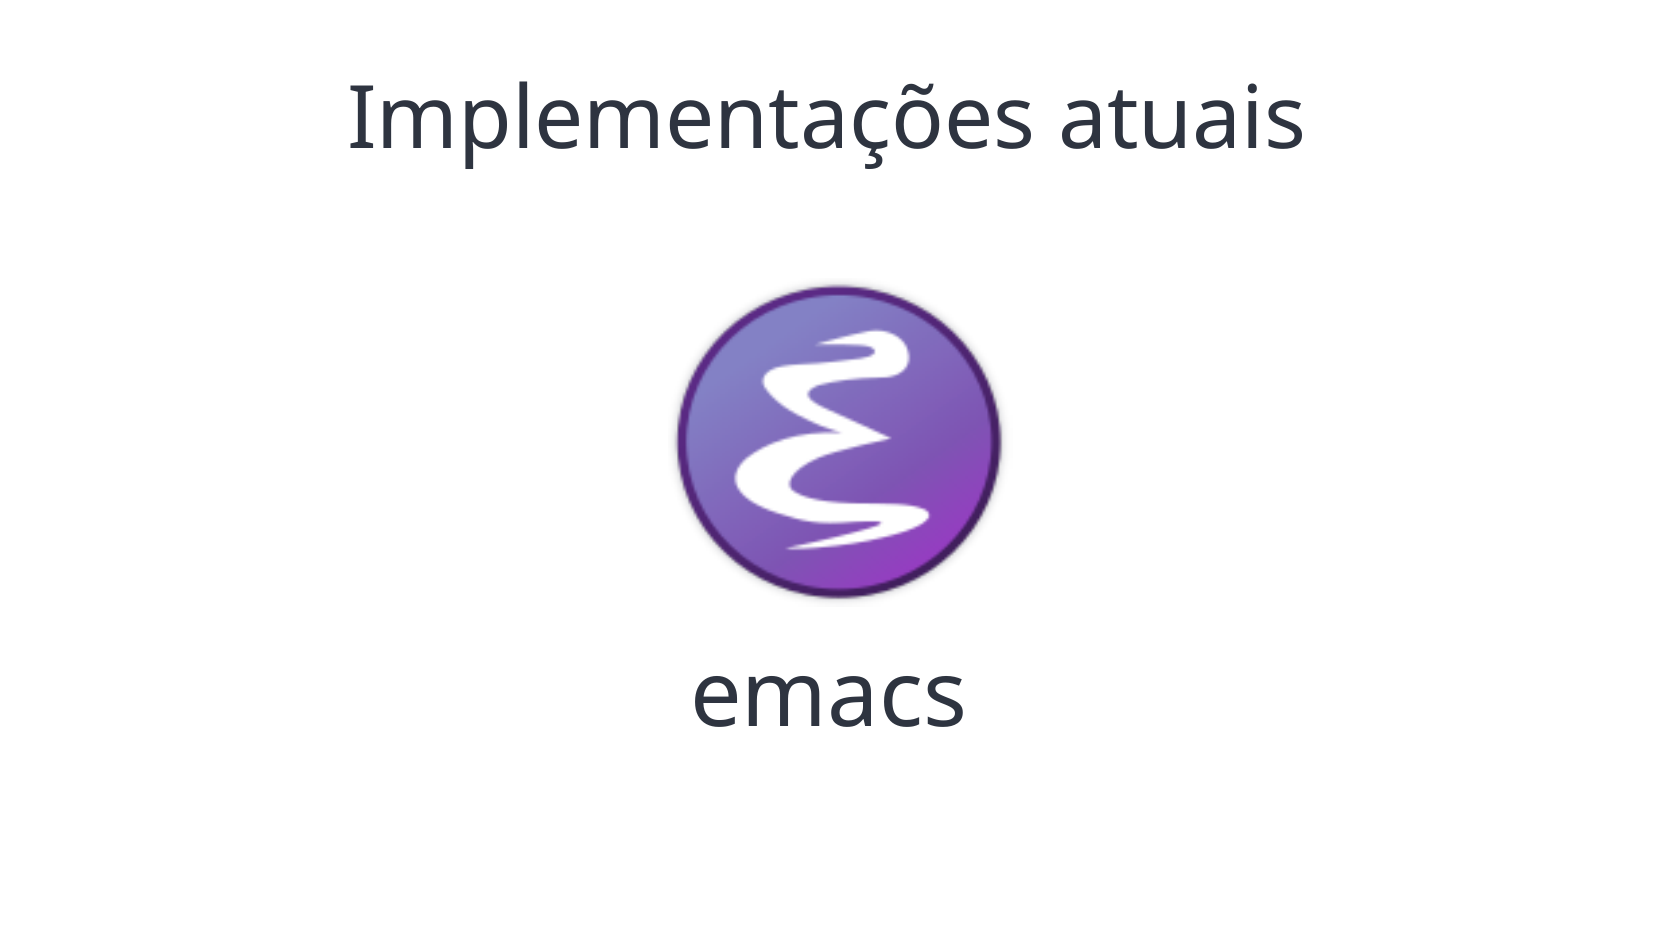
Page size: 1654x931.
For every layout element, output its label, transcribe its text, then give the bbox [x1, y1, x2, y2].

title Implementações atuais [82, 37, 1571, 193]
picture [668, 278, 1013, 607]
subtitle emacs [82, 615, 1576, 766]
